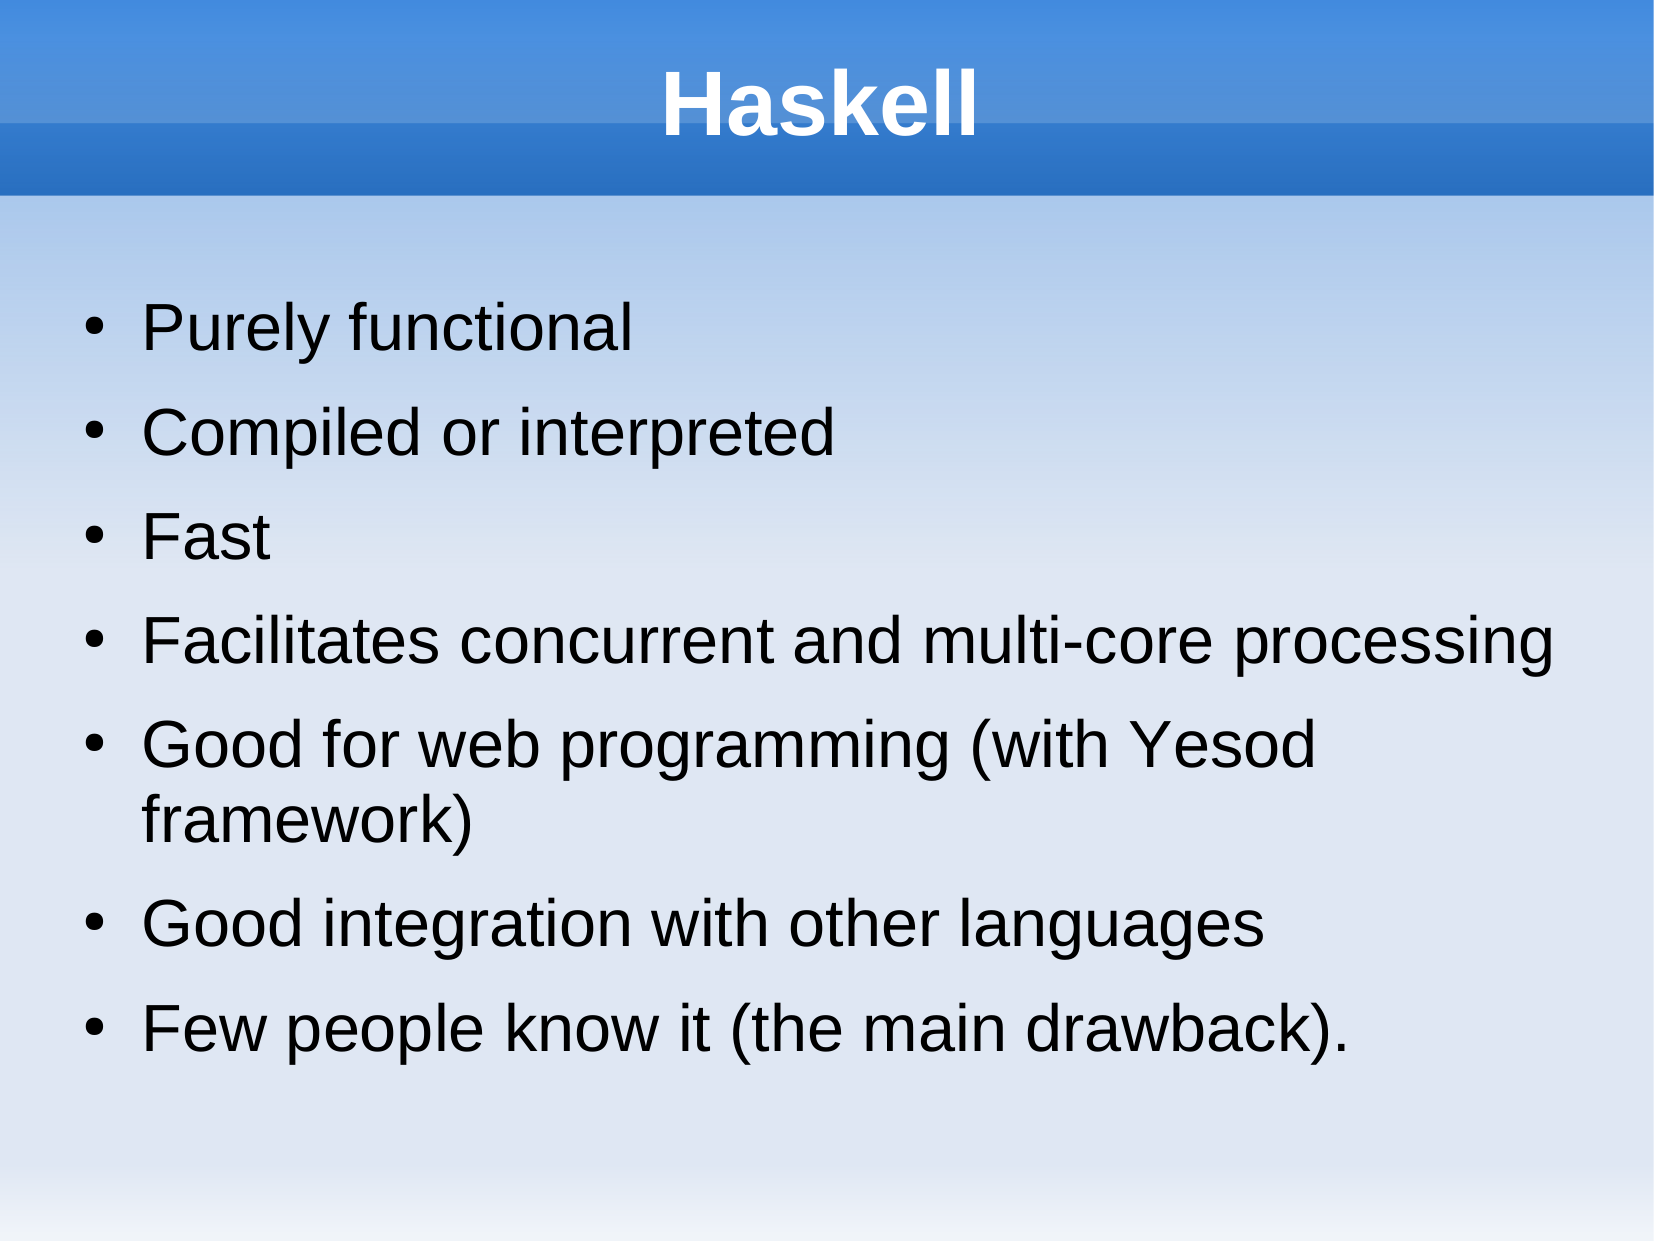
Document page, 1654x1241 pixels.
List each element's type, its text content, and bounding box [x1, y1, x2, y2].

picture [0, 0, 1654, 1241]
title Haskell [76, 0, 1565, 208]
list Purely functional Compiled or interpreted Fast Facilitates concurrent and multi-core processing Good for web programming (with Yesod framework) Good integration with other languages Few people know it (the main drawback). [82, 290, 1571, 1066]
